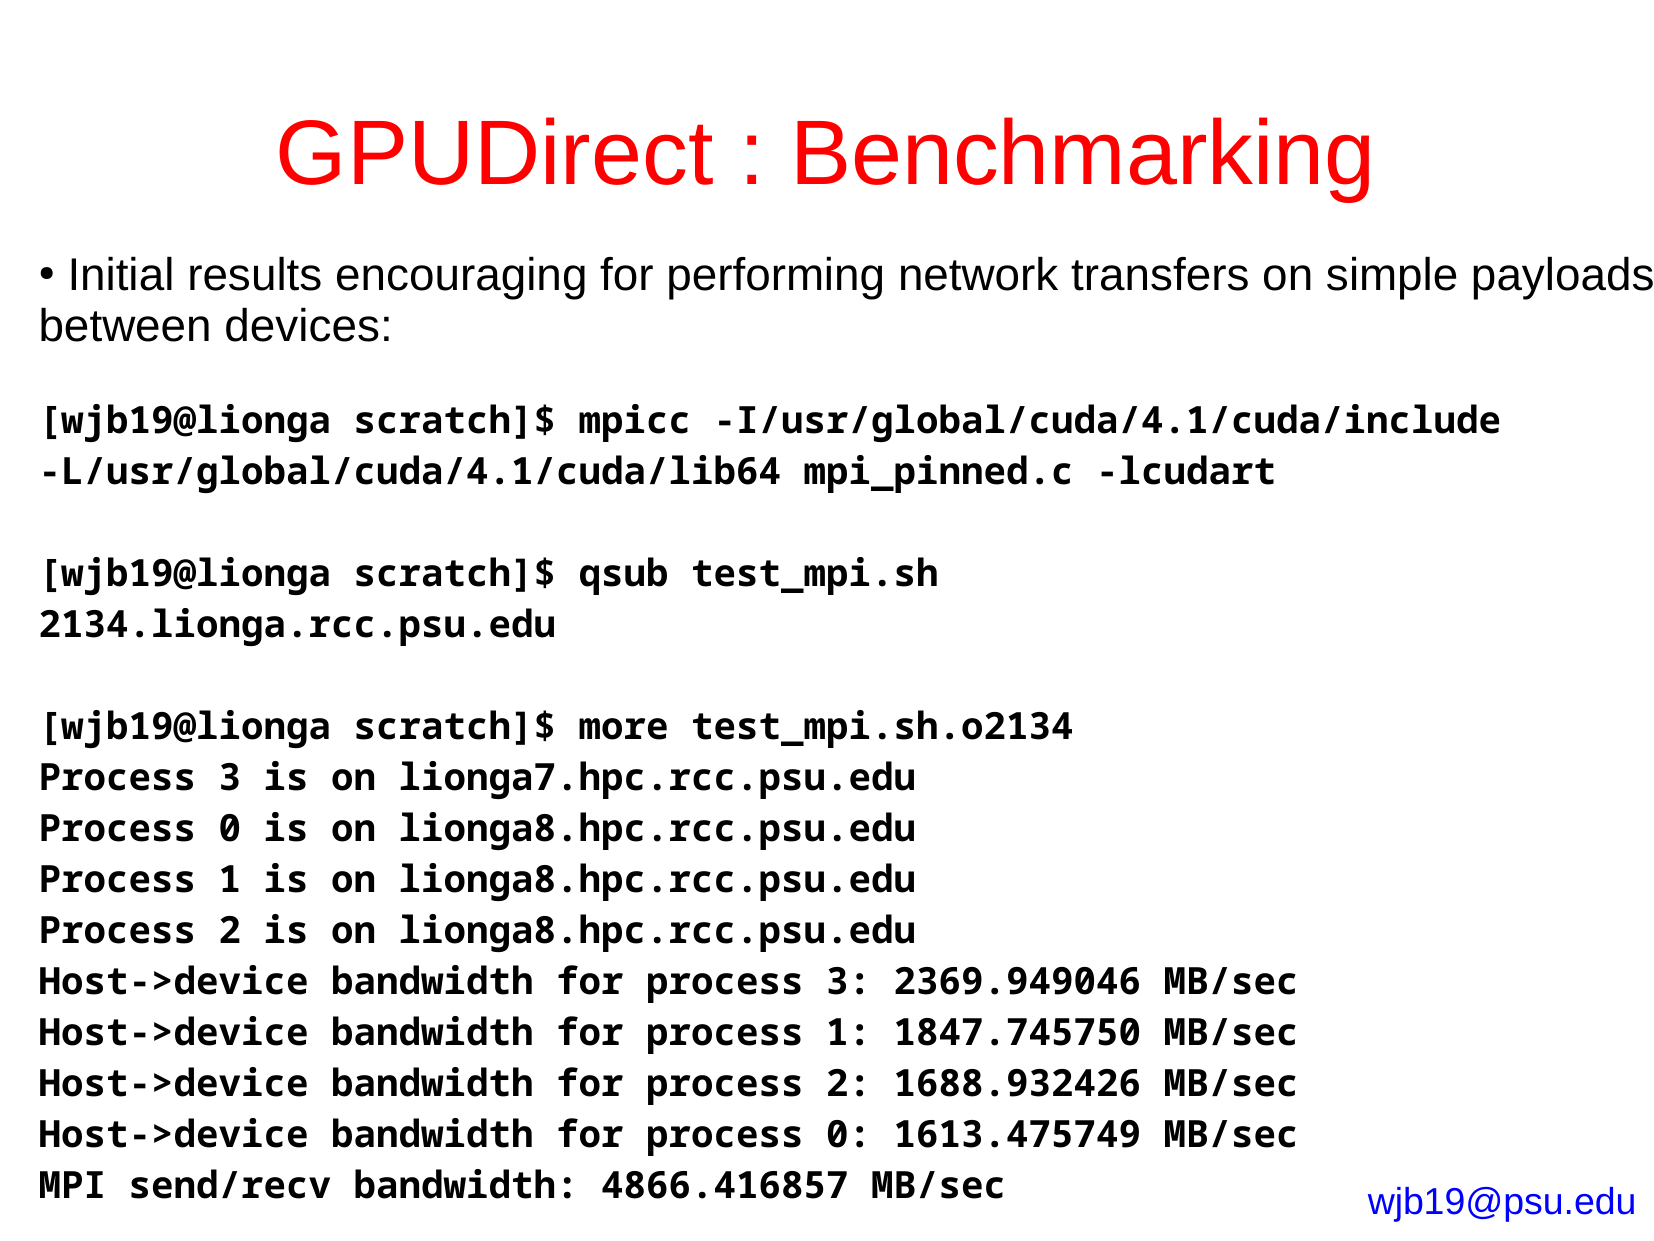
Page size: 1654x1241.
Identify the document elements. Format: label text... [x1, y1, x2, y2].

text_box wjb19@psu.edu [1353, 1173, 1652, 1231]
title GPUDirect : Benchmarking [82, 49, 1571, 248]
subtitle Initial results encouraging for performing network transfers on simple payloads between devices: [wjb19@lionga scratch]$ mpicc -I/usr/global/cuda/4.1/cuda/include -L/usr/global/cuda/4.1/cuda/lib64 mpi_pinned.c -lcudart [wjb19@lionga scratch]$ qsub test_mpi.sh 2134.lionga.rcc.psu.edu [wjb19@lionga scratch]$ more test_mpi.sh.o2134 Process 3 is on lionga7.hpc.rcc.psu.edu Process 0 is on lionga8.hpc.rcc.psu.edu Process 1 is on lionga8.hpc.rcc.psu.edu Process 2 is on lionga8.hpc.rcc.psu.edu Host->device bandwidth for process 3: 2369.949046 MB/sec Host->device bandwidth for process 1: 1847.745750 MB/sec Host->device bandwidth for process 2: 1688.932426 MB/sec Host->device bandwidth for process 0: 1613.475749 MB/sec MPI send/recv bandwidth: 4866.416857 MB/sec [38, 248, 1654, 1203]
